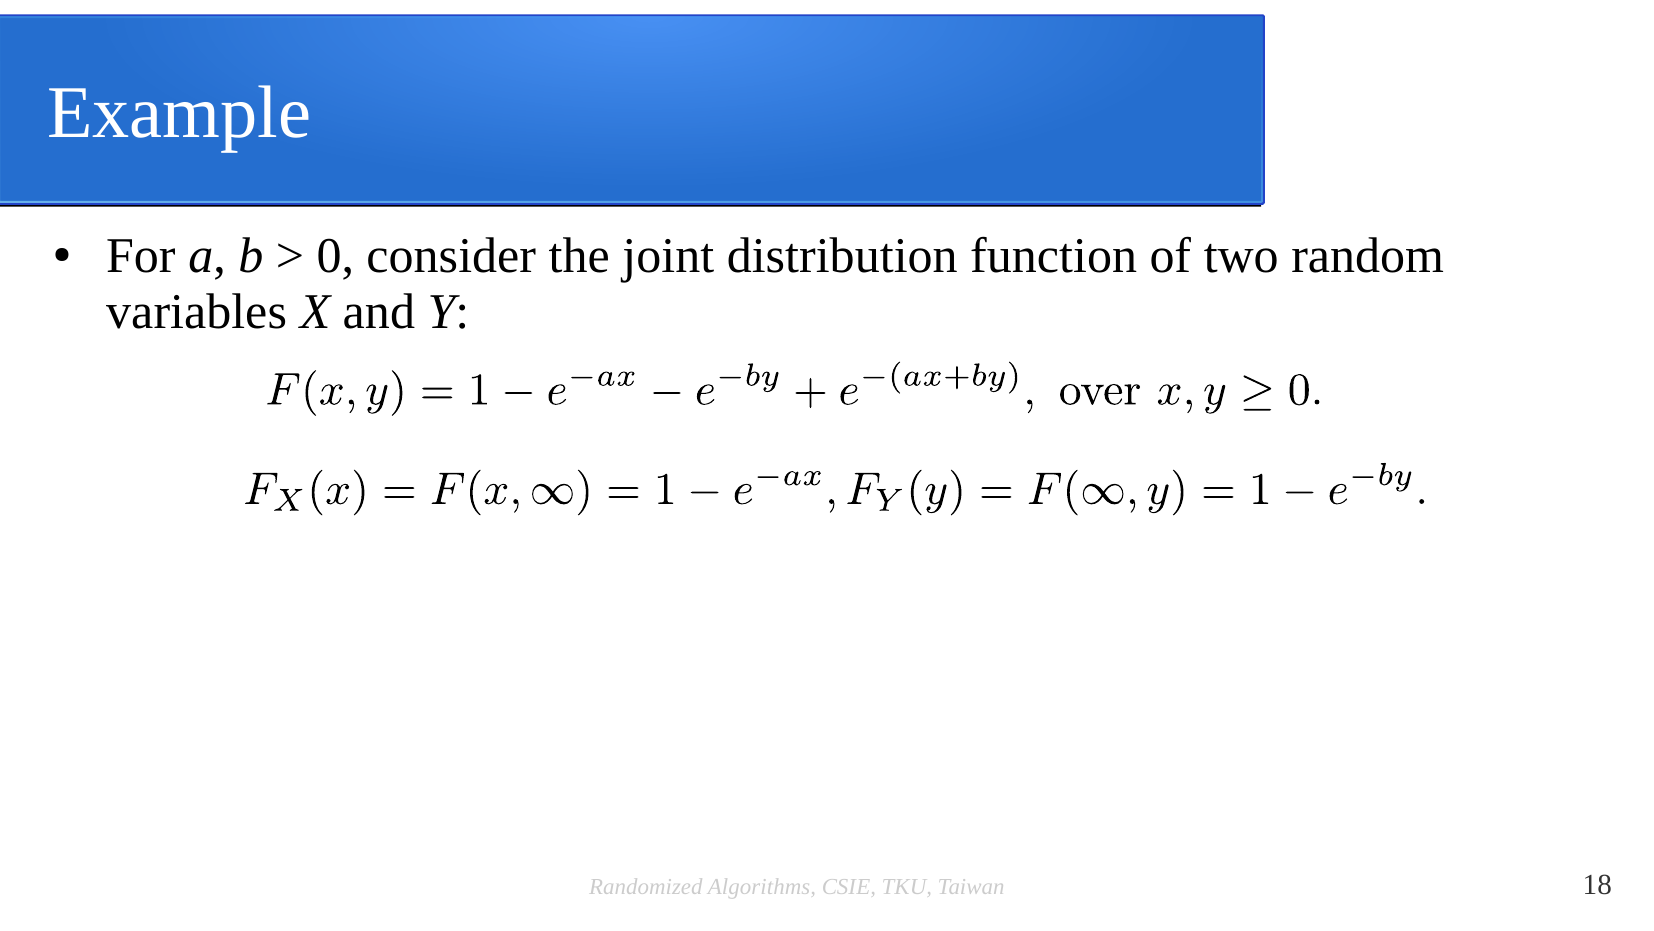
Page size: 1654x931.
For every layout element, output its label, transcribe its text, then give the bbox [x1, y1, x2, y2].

picture [243, 462, 1425, 516]
picture [263, 359, 1322, 418]
list For a, b > 0, consider the joint distribution function of two random variables X and Y: [35, 228, 1524, 768]
title Example [47, 35, 1199, 189]
